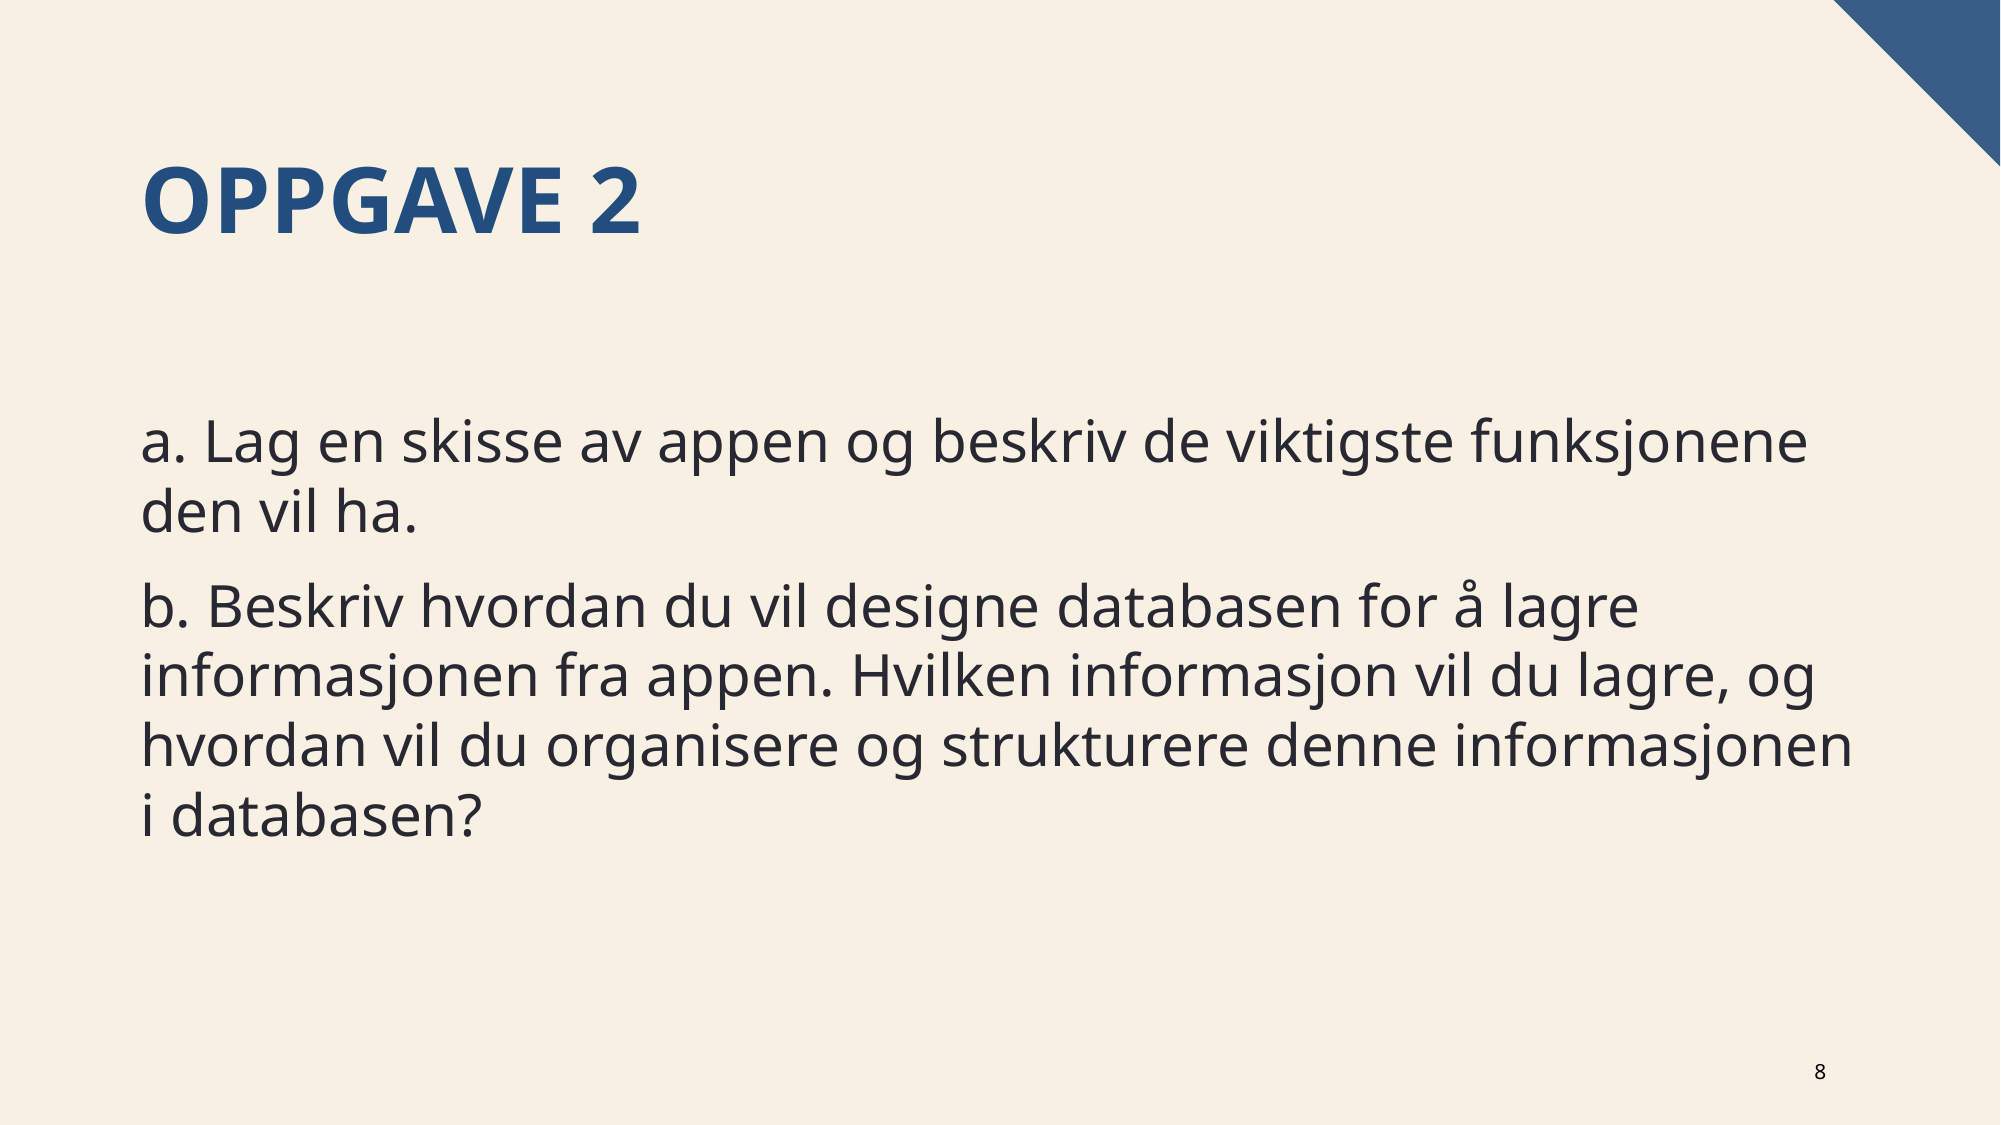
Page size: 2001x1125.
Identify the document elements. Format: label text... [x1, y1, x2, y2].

text_box a. Lag en skisse av appen og beskriv de viktigste funksjonene den vil ha. b. Beskriv hvordan du vil designe databasen for å lagre informasjonen fra appen. Hvilken informasjon vil du lagre, og hvordan vil du organisere og strukturere denne informasjonen i databasen? [125, 396, 1875, 1000]
text_box ‹#› [1799, 1042, 1875, 1103]
title Oppgave 2 [125, 146, 1876, 365]
